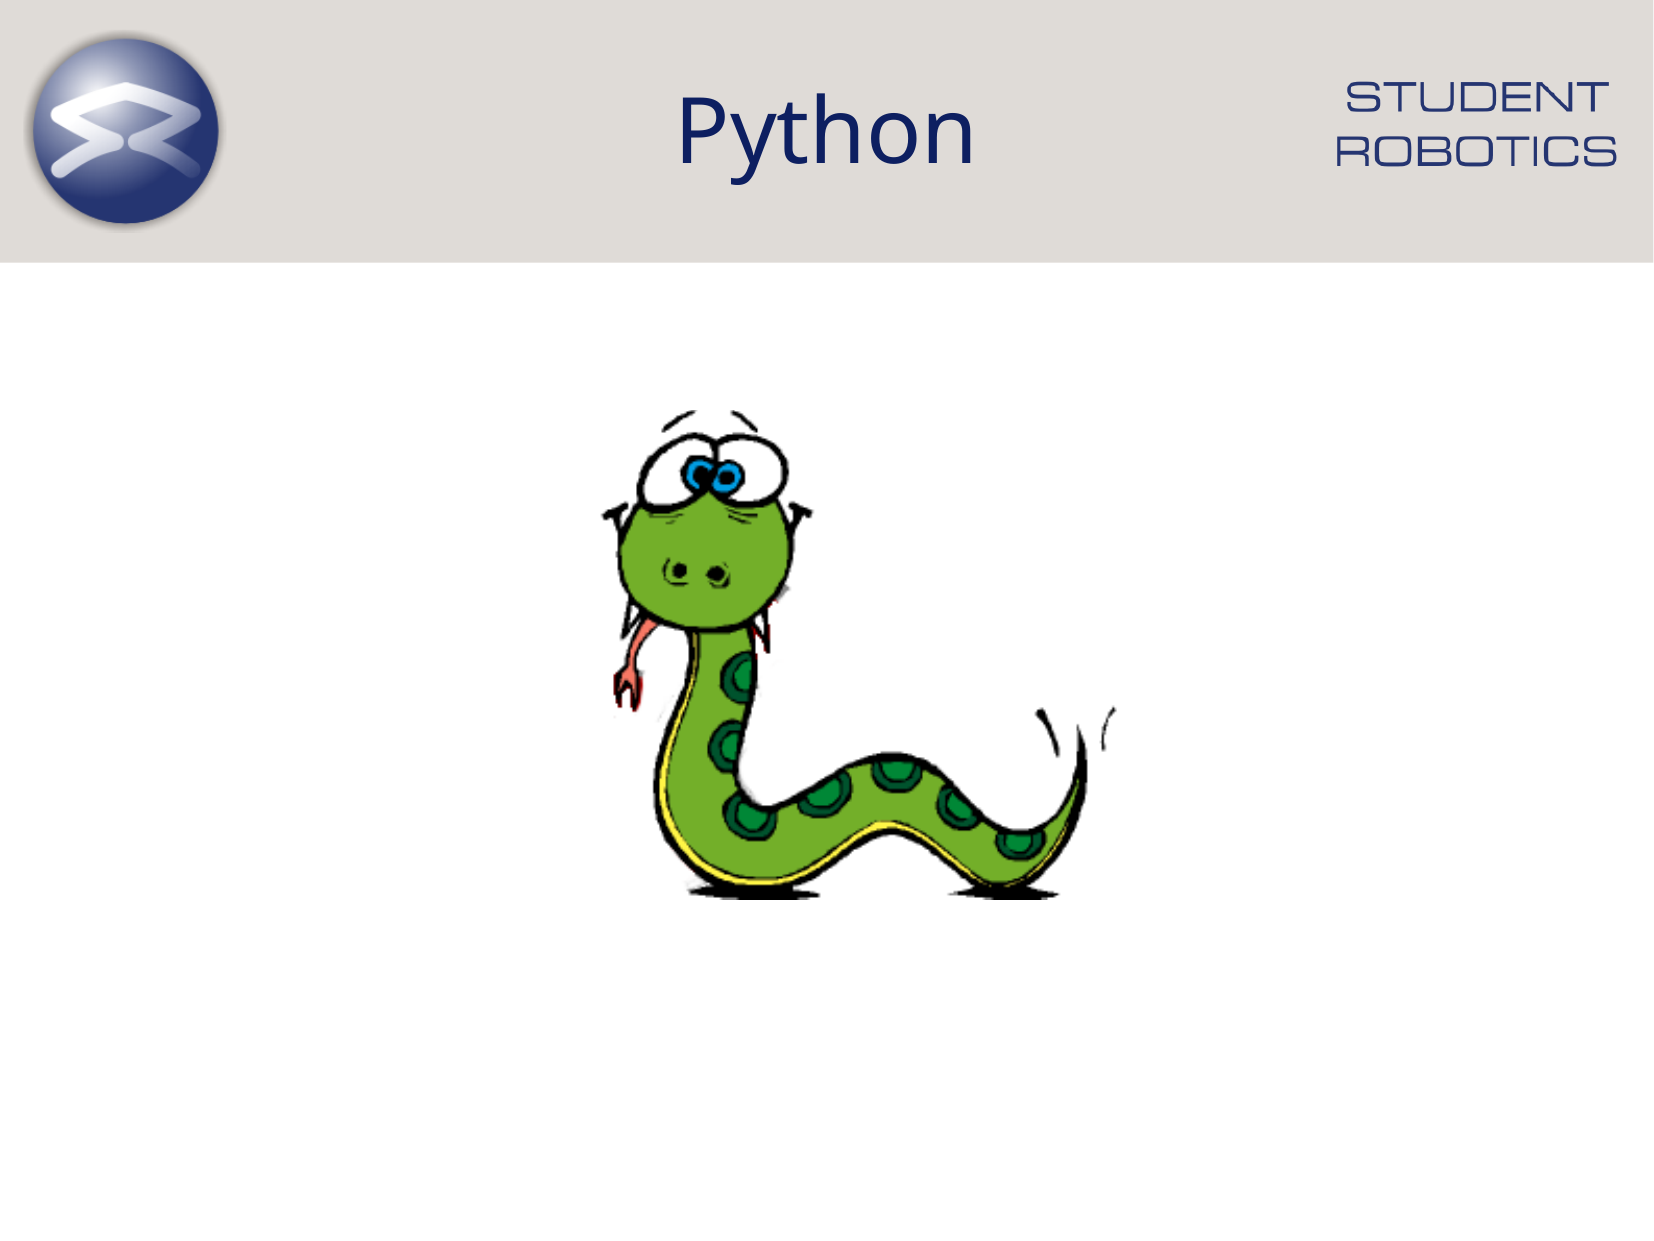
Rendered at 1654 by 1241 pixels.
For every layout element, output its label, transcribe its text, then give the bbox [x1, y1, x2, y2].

picture [9, 19, 82, 245]
picture [1571, 68, 1633, 174]
title Python [82, 0, 1571, 257]
picture [562, 410, 1119, 901]
